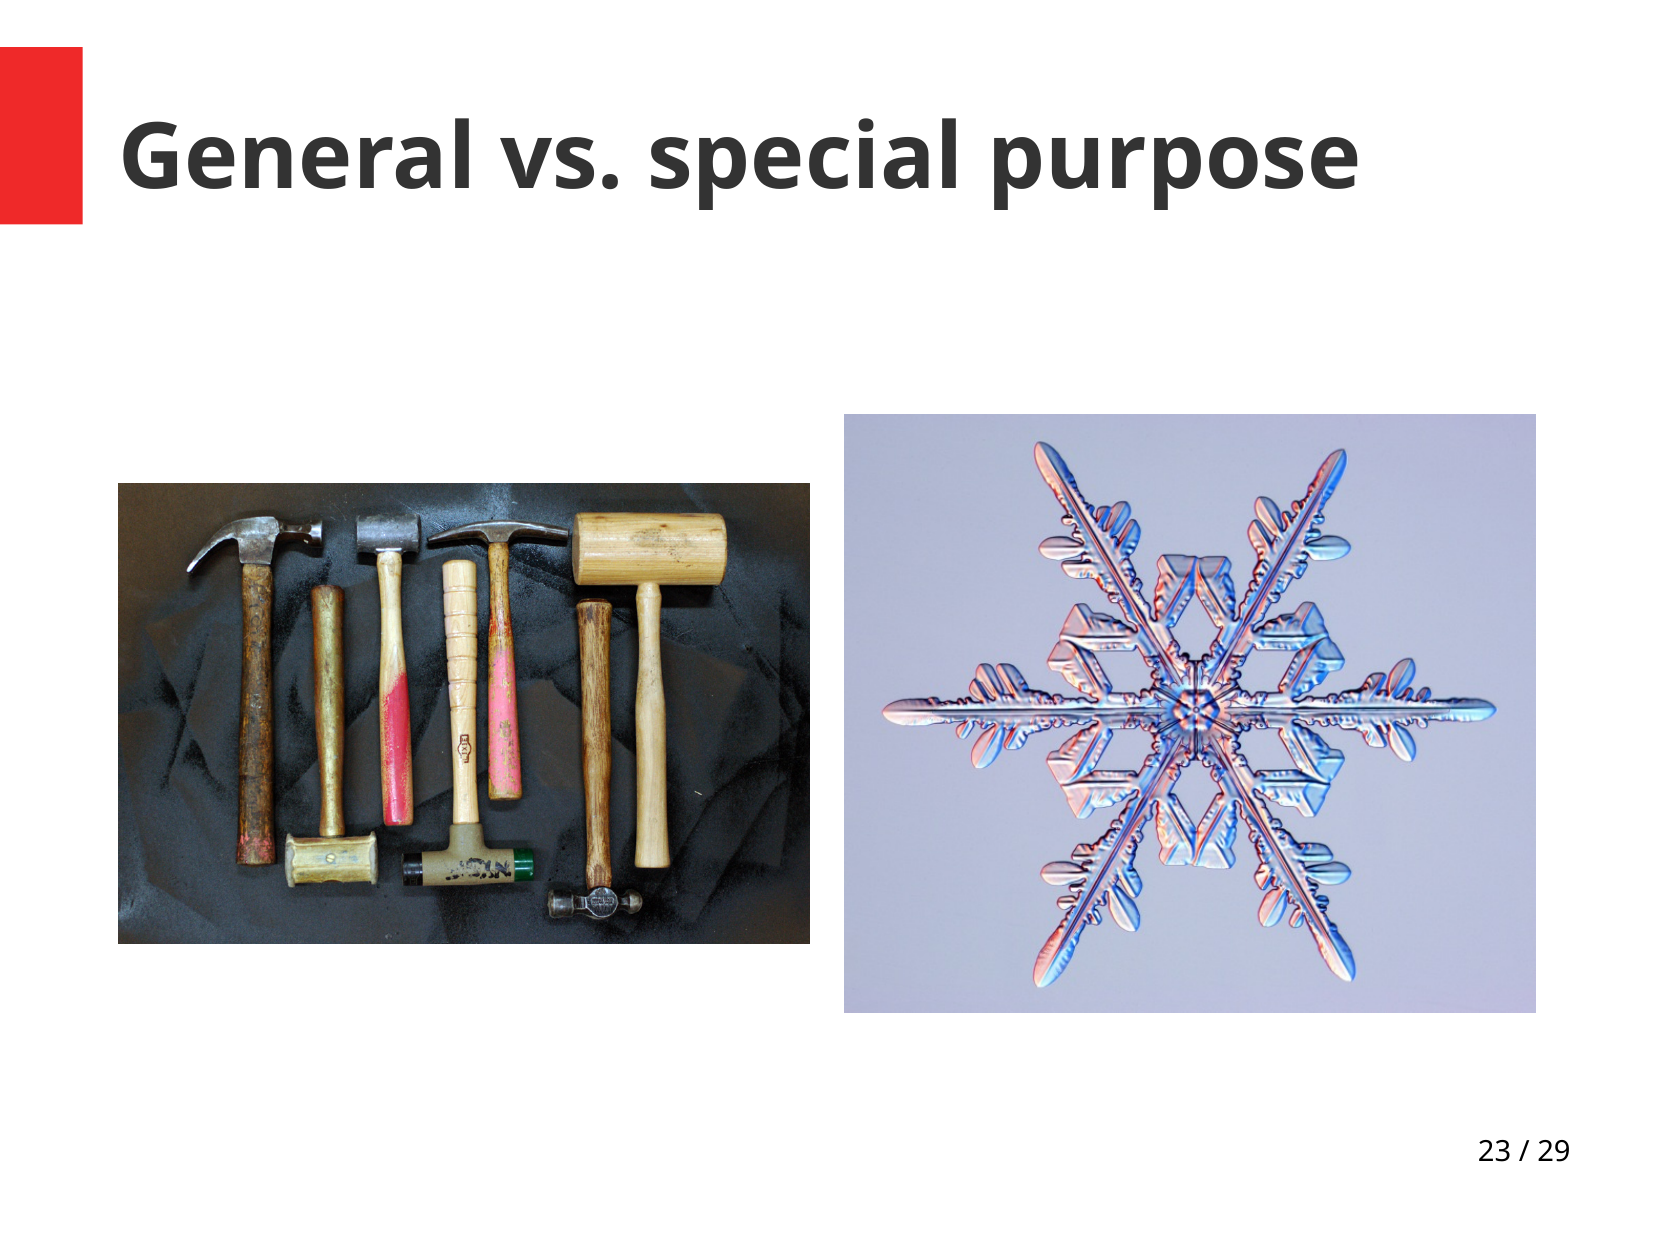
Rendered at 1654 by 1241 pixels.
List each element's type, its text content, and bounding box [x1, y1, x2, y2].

picture [118, 483, 810, 944]
title General vs. special purpose [118, 49, 1571, 257]
picture [844, 414, 1536, 1014]
